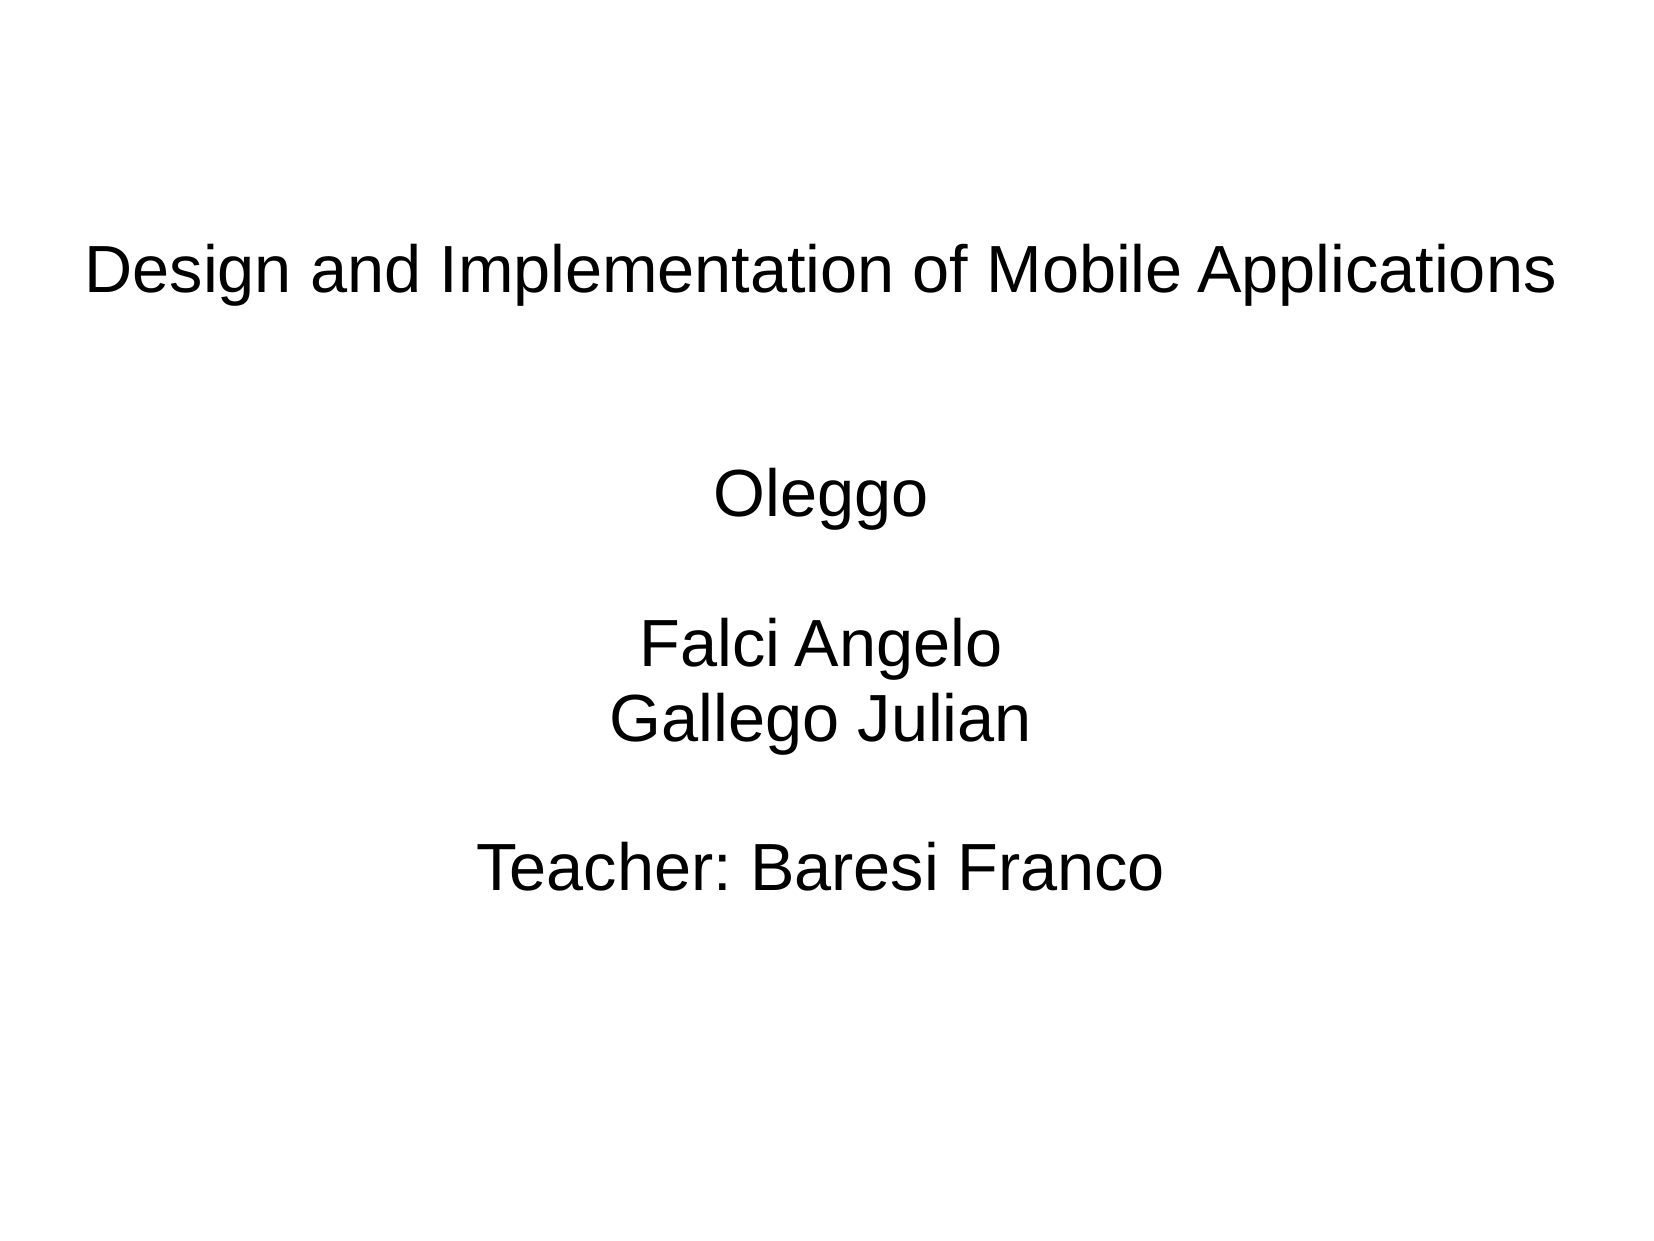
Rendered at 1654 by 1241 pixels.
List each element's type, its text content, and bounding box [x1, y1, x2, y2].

subtitle Design and Implementation of Mobile Applications Oleggo Falci Angelo Gallego Julian Teacher: Baresi Franco [76, 88, 1565, 1049]
